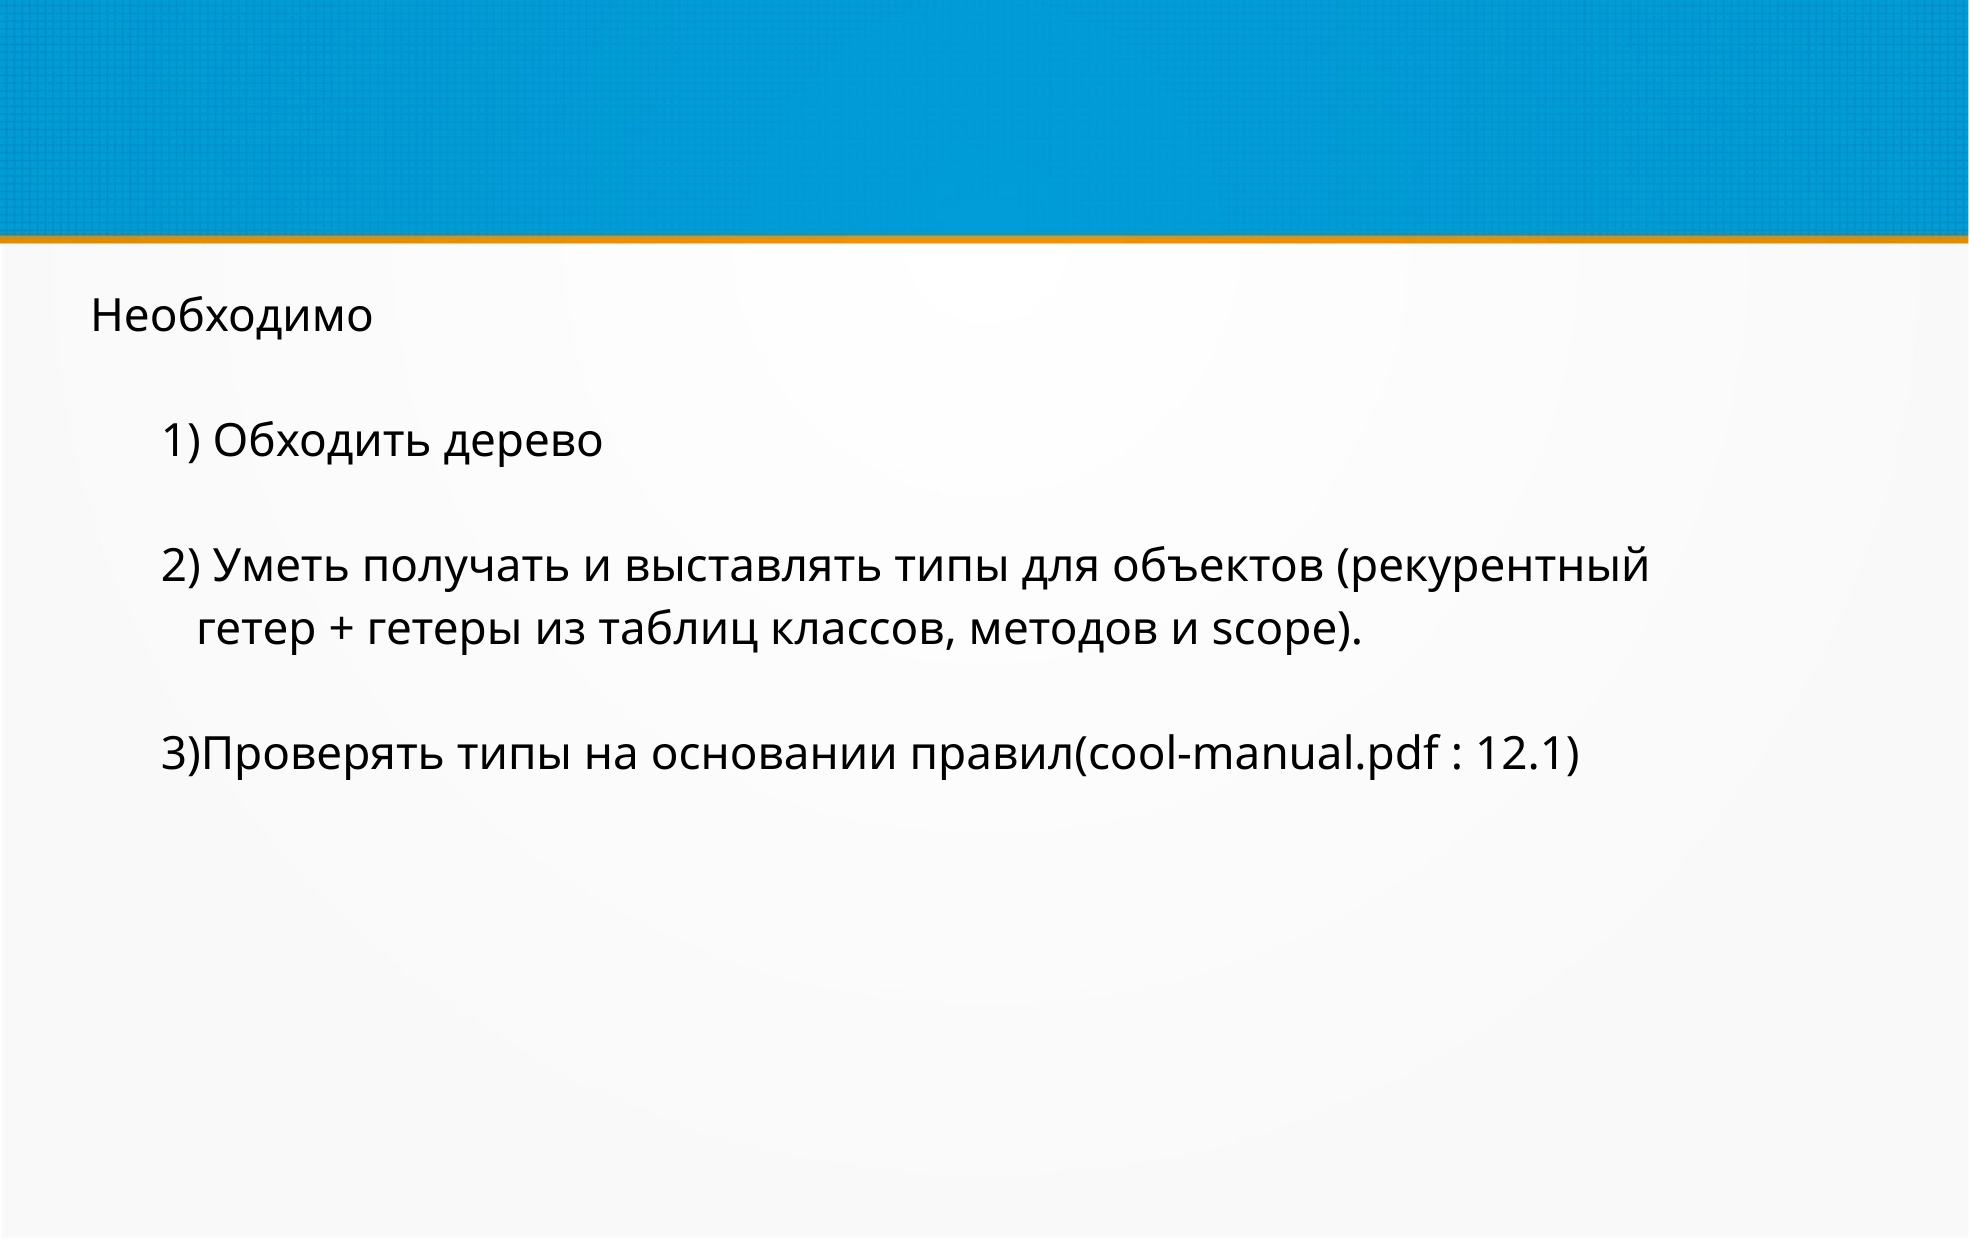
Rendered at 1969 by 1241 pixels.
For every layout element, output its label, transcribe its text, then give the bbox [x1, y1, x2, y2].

picture [0, 233, 1969, 1241]
text_box Необходимо Обходить дерево Уметь получать и выставлять типы для объектов (рекурентный гетер + гетеры из таблиц классов, методов и scope). Проверять типы на основании правил(cool-manual.pdf : 12.1) [84, 286, 1711, 779]
